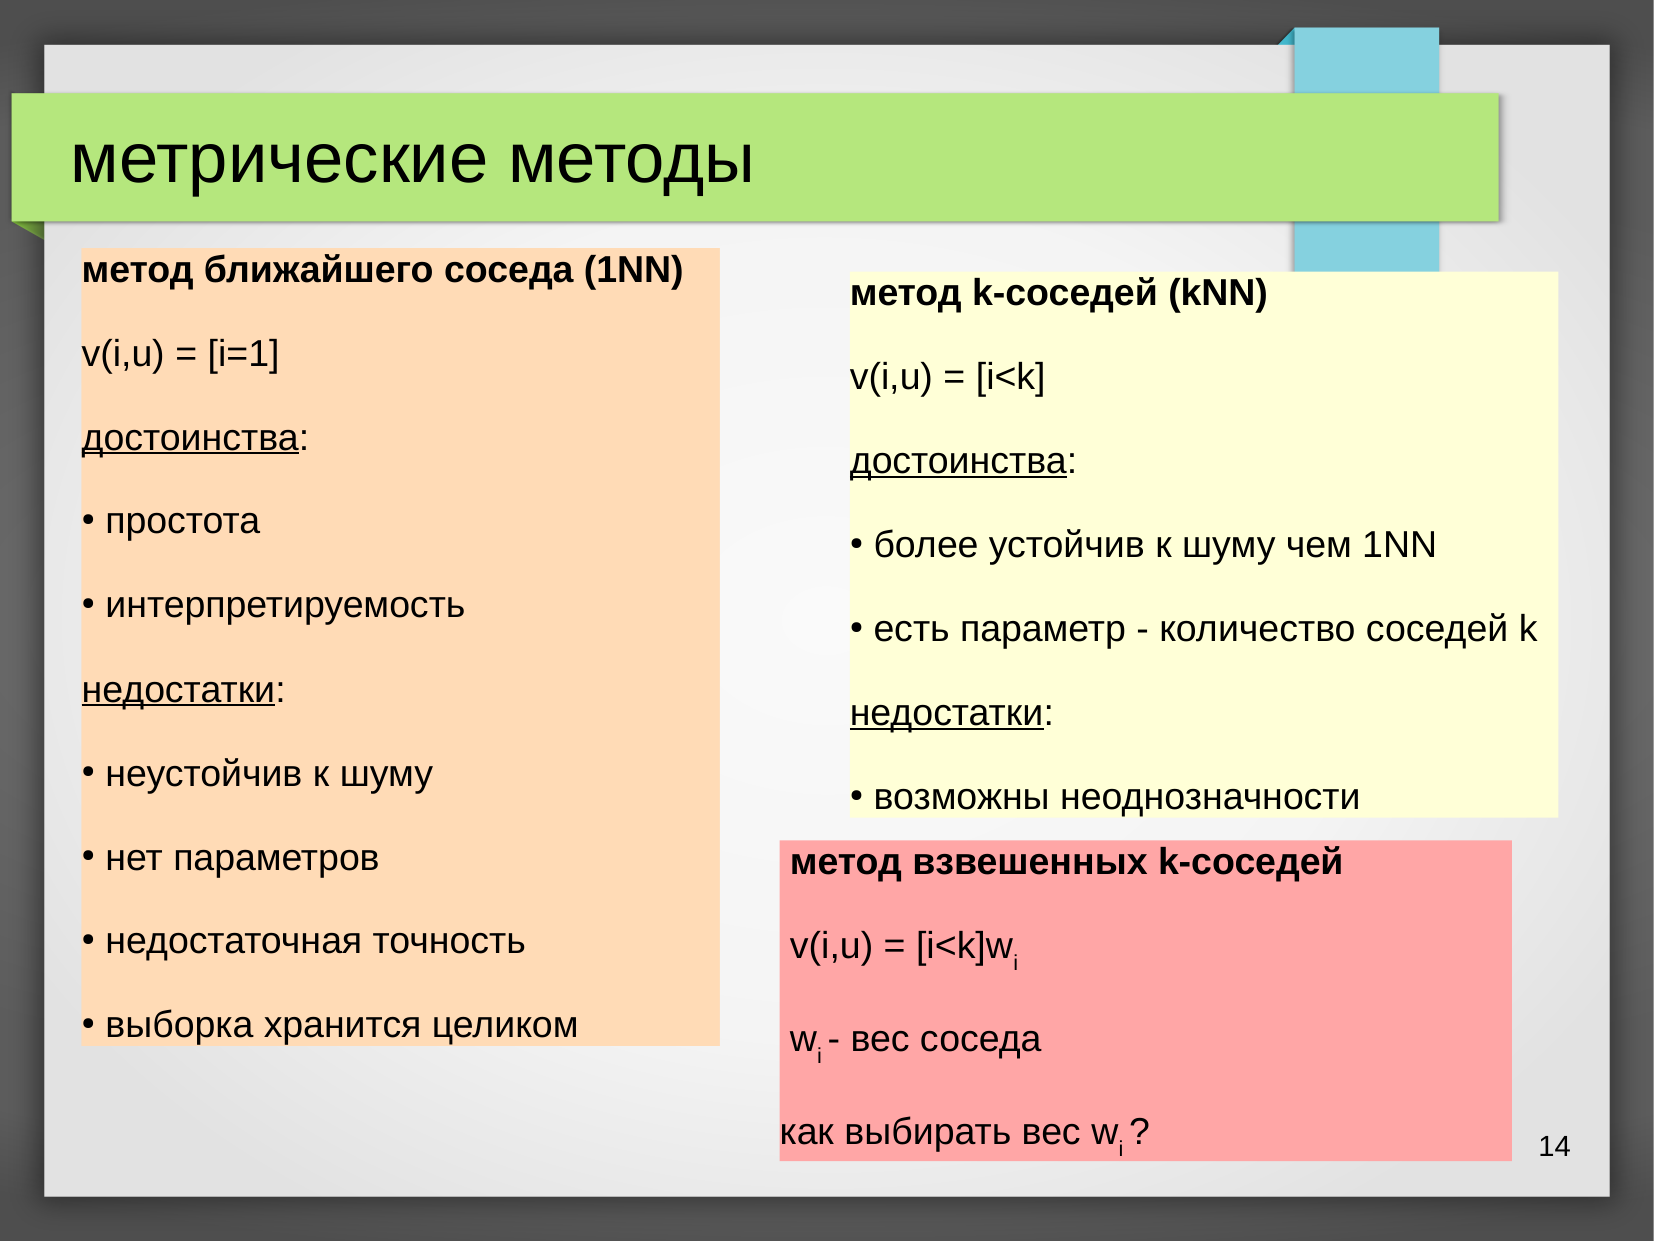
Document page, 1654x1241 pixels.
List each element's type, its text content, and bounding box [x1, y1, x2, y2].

title метрические методы [70, 118, 1205, 199]
picture [0, 0, 1654, 1241]
text_box метод взвешенных k-соседей v(i,u) = [i<k]wi wi - вес соседа как выбирать вес wi ? [779, 840, 1512, 1162]
text_box метод ближайшего соседа (1NN) v(i,u) = [i=1] достоинства: простота интерпретируемость недостатки: неустойчив к шуму нет параметров недостаточная точность выборка хранится целиком [81, 248, 720, 1046]
text_box метод k-соседей (kNN) v(i,u) = [i<k] достоинства: более устойчив к шуму чем 1NN есть параметр - количество соседей k недостатки: возможны неоднозначности [849, 271, 1559, 818]
